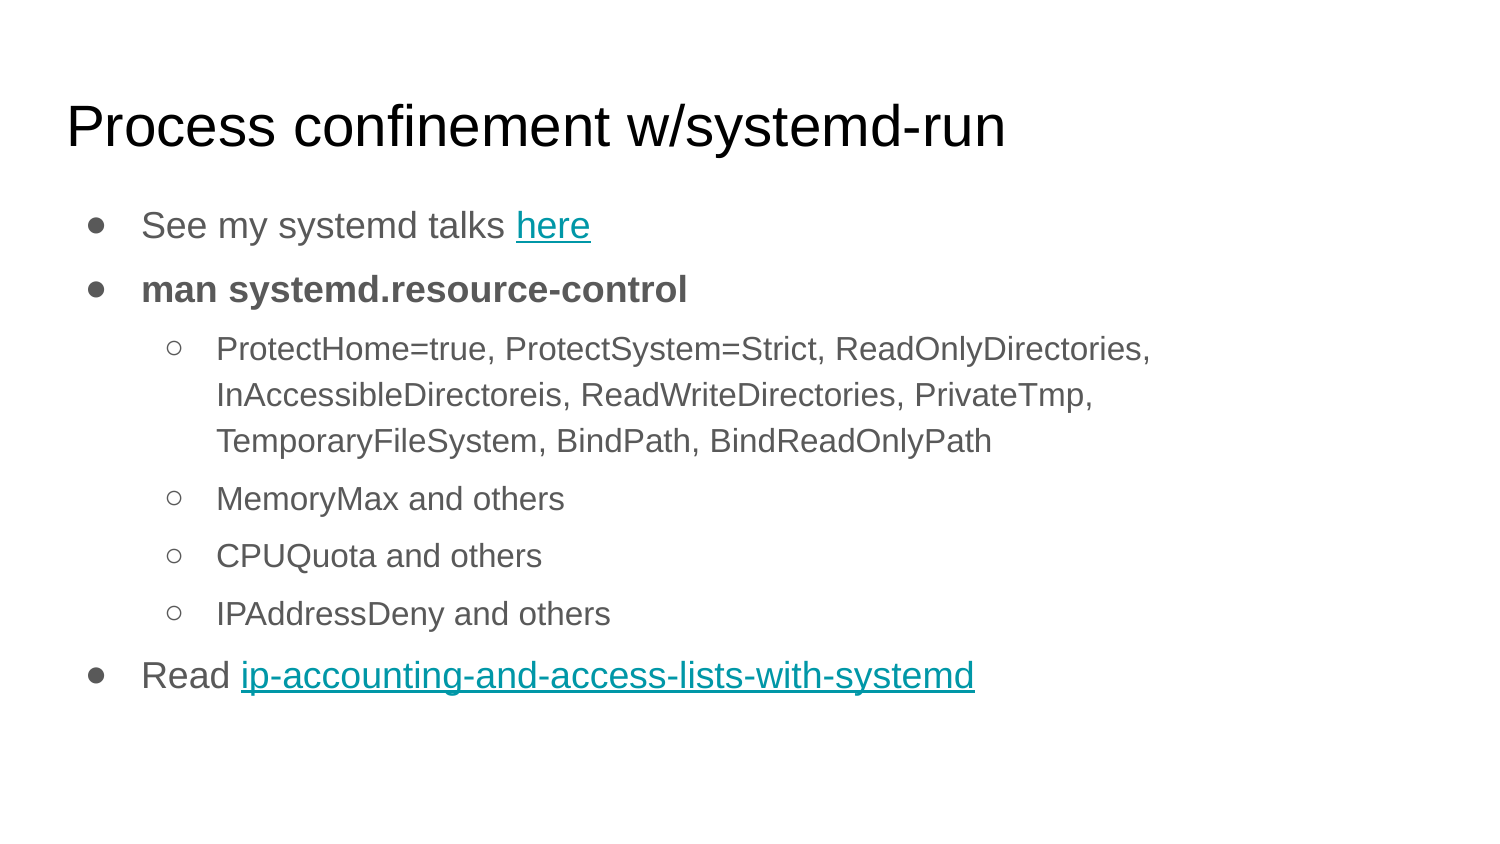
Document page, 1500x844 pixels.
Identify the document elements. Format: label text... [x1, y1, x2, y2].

list See my systemd talks here man systemd.resource-control ProtectHome=true, ProtectSystem=Strict, ReadOnlyDirectories, InAccessibleDirectoreis, ReadWriteDirectories, PrivateTmp, TemporaryFileSystem, BindPath, BindReadOnlyPath MemoryMax and others CPUQuota and others IPAddressDeny and others Read ip-accounting-and-access-lists-with-systemd [51, 179, 1449, 740]
title Process confinement w/systemd-run [51, 72, 1449, 167]
